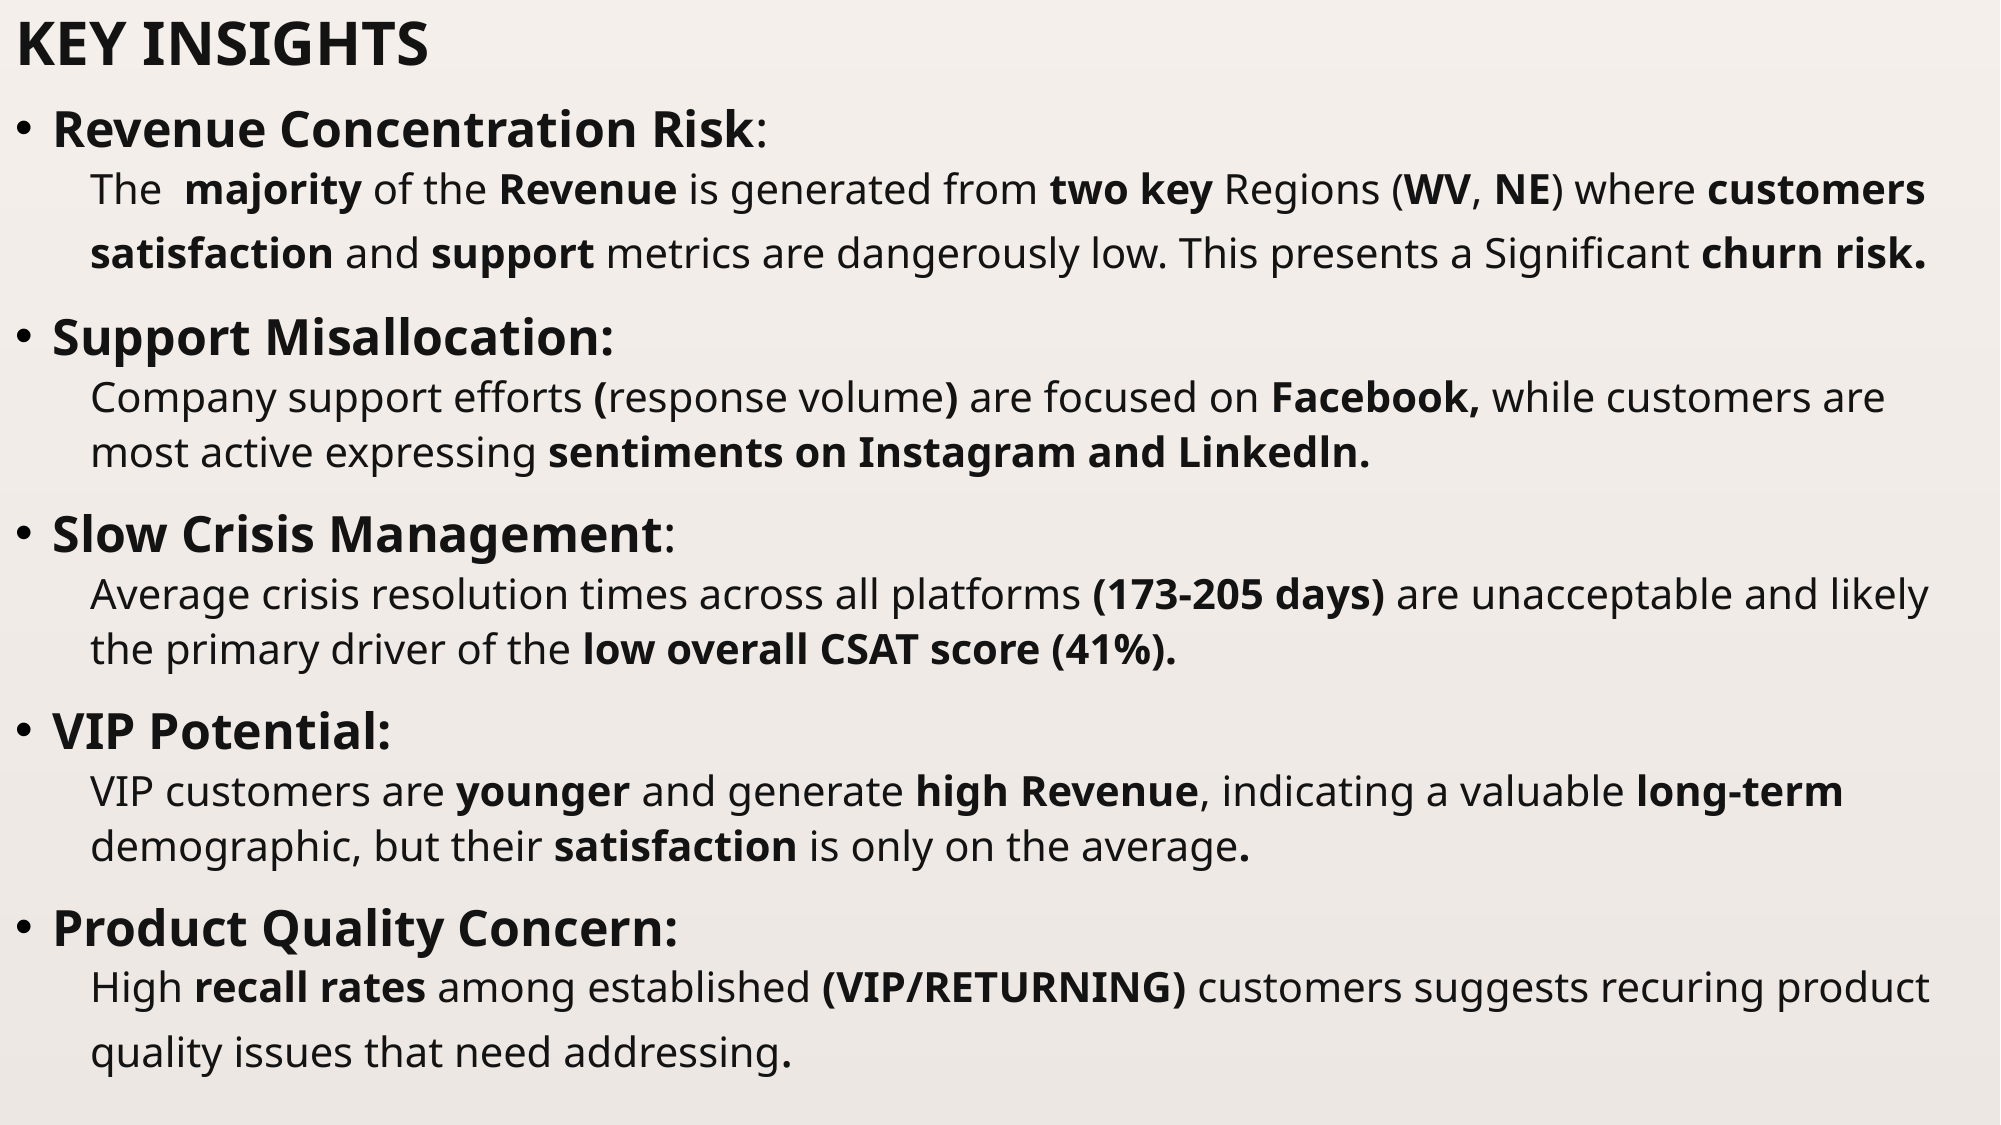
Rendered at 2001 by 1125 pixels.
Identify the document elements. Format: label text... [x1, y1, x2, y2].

list Revenue Concentration Risk: The majority of the Revenue is generated from two key Regions (WV, NE) where customers satisfaction and support metrics are dangerously low. This presents a Significant churn risk. Support Misallocation: Company support efforts (response volume) are focused on Facebook, while customers are most active expressing sentiments on Instagram and Linkedln. Slow Crisis Management: Average crisis resolution times across all platforms (173-205 days) are unacceptable and likely the primary driver of the low overall CSAT score (41%). VIP Potential: VIP customers are younger and generate high Revenue, indicating a valuable long-term demographic, but their satisfaction is only on the average. Product Quality Concern: High recall rates among established (VIP/RETURNING) customers suggests recuring product quality issues that need addressing. [0, 84, 2000, 1125]
title Key insights [0, 0, 1901, 84]
